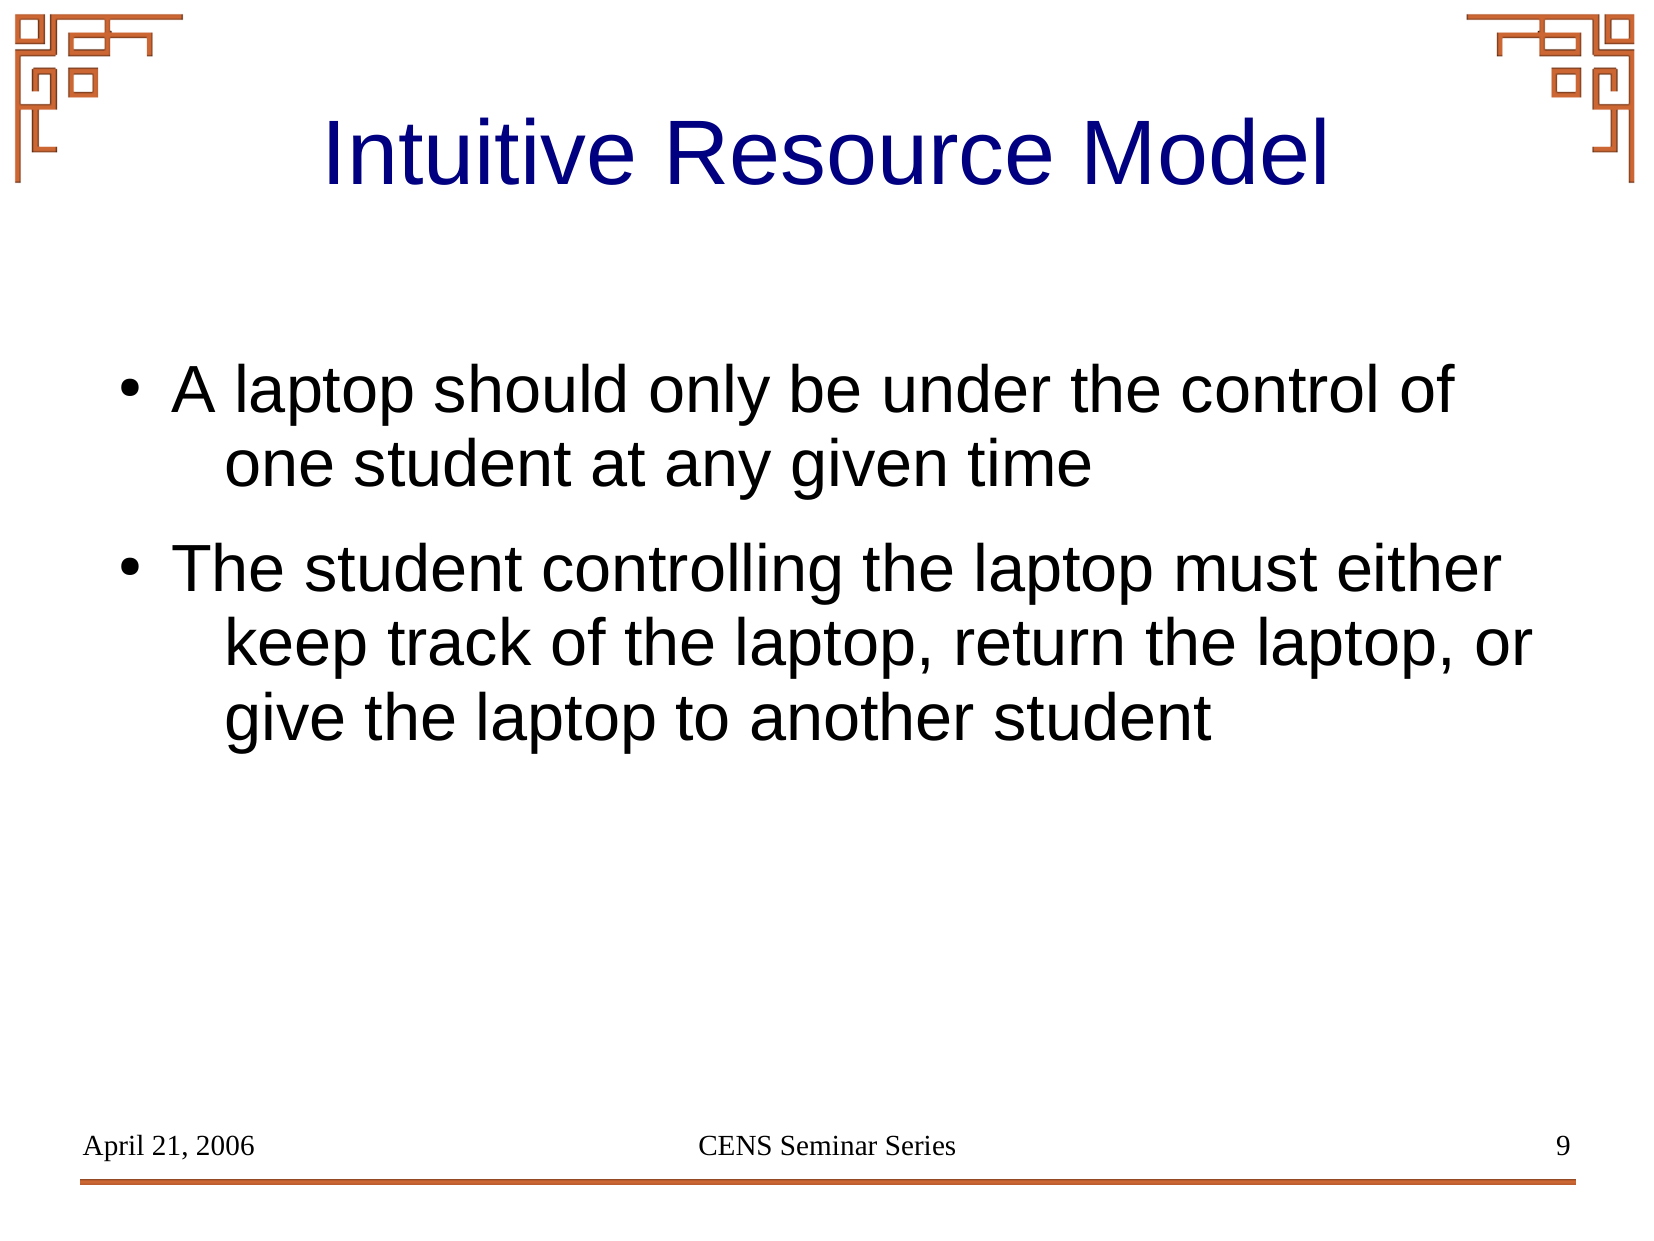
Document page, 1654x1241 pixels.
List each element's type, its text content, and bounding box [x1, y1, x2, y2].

list A laptop should only be under the control of one student at any given time The student controlling the laptop must either keep track of the laptop, return the laptop, or give the laptop to another student [82, 351, 1571, 798]
picture [1456, 0, 1650, 194]
picture [80, 1179, 1576, 1185]
title Intuitive Resource Model [82, 49, 1571, 257]
picture [0, 0, 194, 194]
